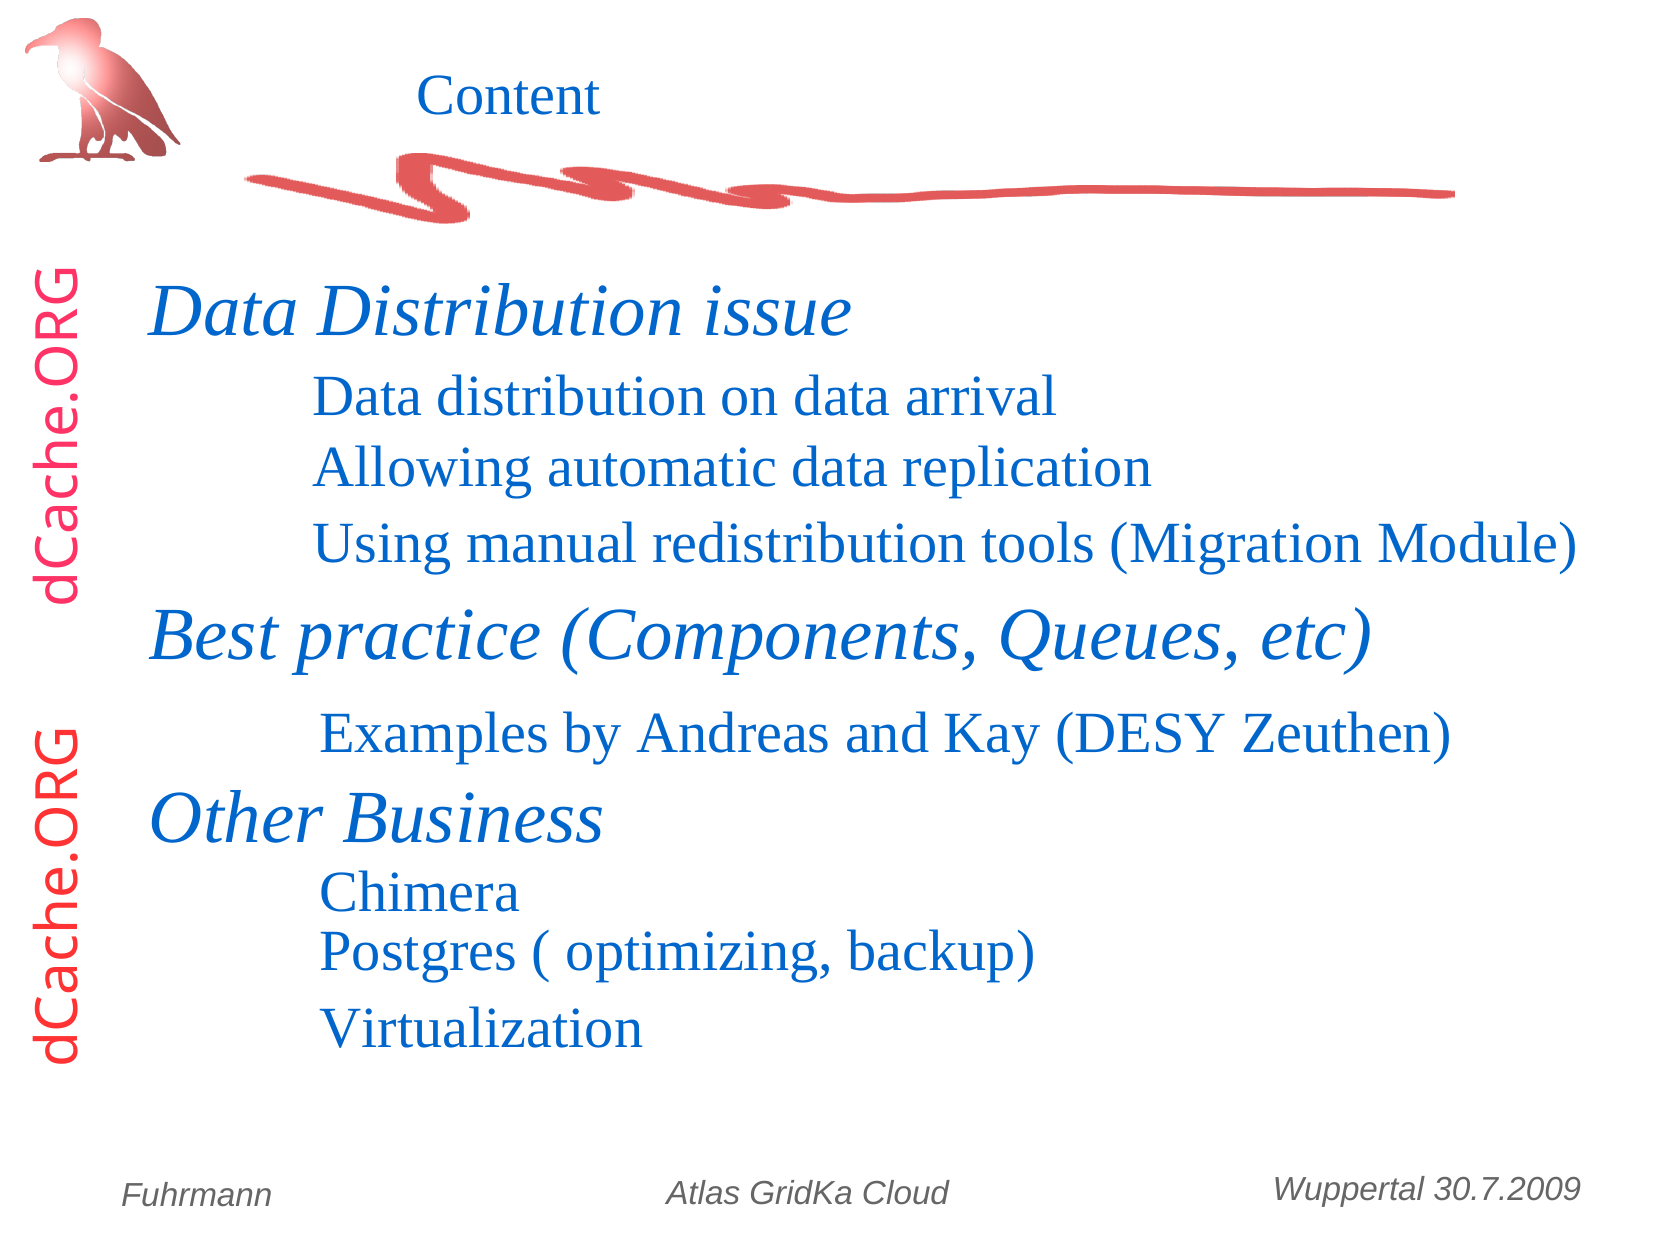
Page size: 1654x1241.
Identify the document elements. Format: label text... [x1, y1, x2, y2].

text_box Virtualization [304, 988, 655, 1071]
text_box Data Distribution issue [134, 260, 868, 363]
text_box Best practice (Components, Queues, etc) [134, 585, 1389, 687]
text_box Using manual redistribution tools (Migration Module) [297, 503, 1594, 586]
text_box Chimera [304, 852, 535, 911]
text_box Other Business [134, 768, 621, 870]
text_box Data distribution on data arrival [297, 355, 1073, 426]
text_box Allowing automatic data replication [297, 426, 1168, 503]
text_box Examples by Andreas and Kay (DESY Zeuthen) [304, 693, 1466, 775]
text_box Content [401, 55, 617, 138]
text_box Postgres ( optimizing, backup) [304, 911, 1051, 994]
